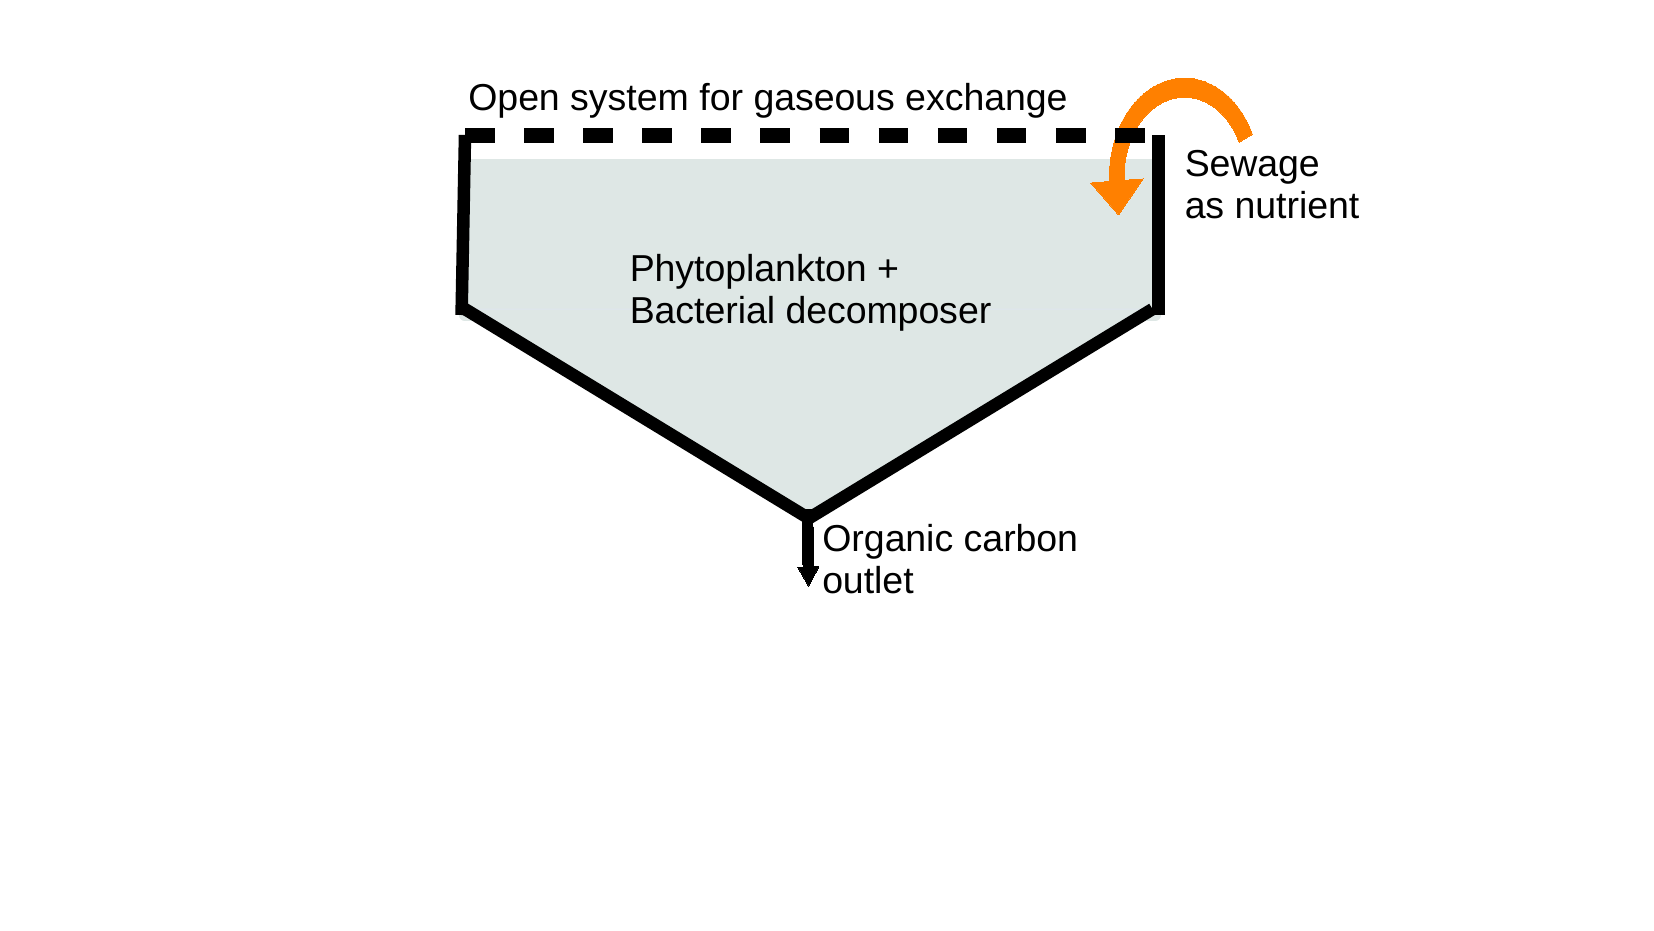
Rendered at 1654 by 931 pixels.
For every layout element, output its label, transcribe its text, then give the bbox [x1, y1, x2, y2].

text_box [1119, 78, 1253, 135]
text_box [469, 139, 1152, 584]
text_box Open system for gaseous exchange [453, 68, 1084, 129]
text_box Phytoplankton + Bacterial decomposer [615, 240, 1021, 346]
text_box Sewage as nutrient [1170, 135, 1381, 234]
text_box Organic carbon outlet [807, 509, 1123, 609]
